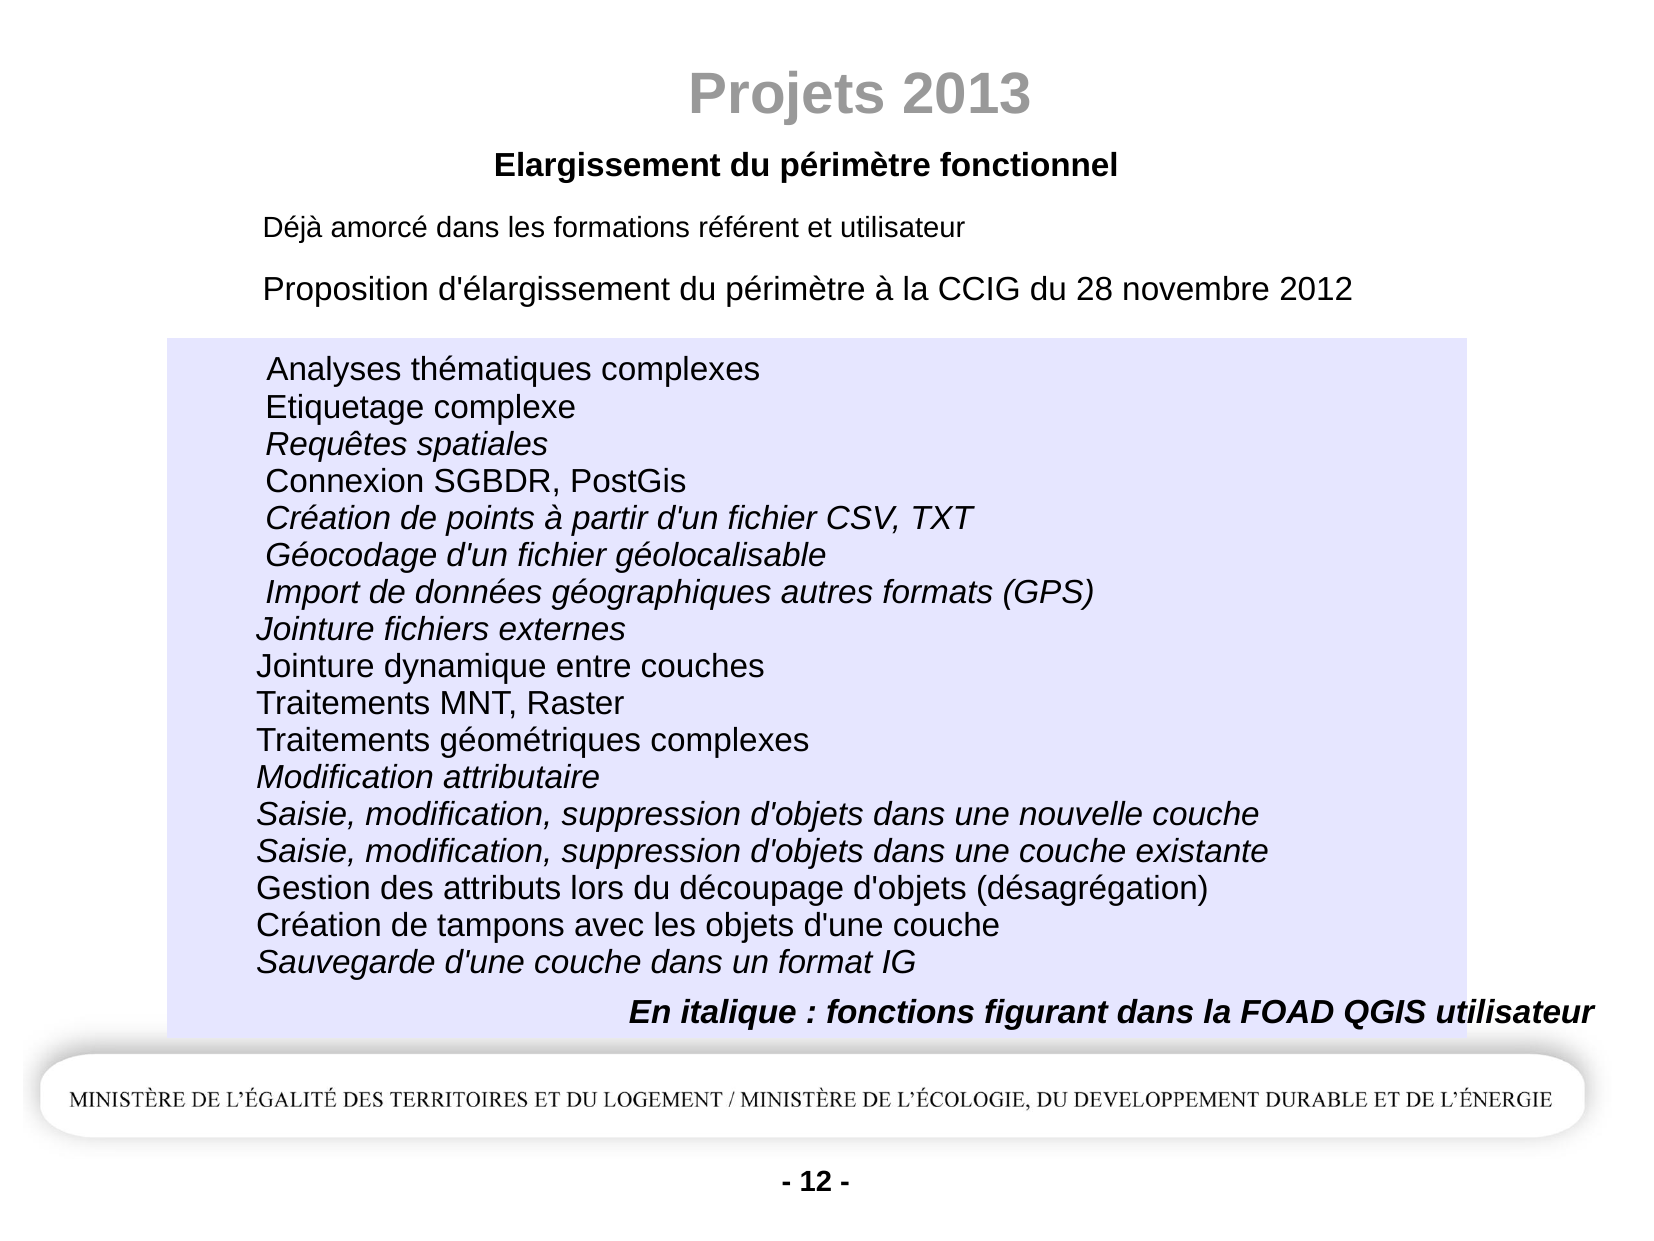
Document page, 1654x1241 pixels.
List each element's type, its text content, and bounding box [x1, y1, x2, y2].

text_box En italique : fonctions figurant dans la FOAD QGIS utilisateur [614, 982, 1622, 1041]
picture [23, 1014, 1612, 1159]
text_box Projets 2013 [185, 58, 1515, 127]
text_box Elargissement du périmètre fonctionnel Déjà amorcé dans les formations référent et utilisateur Proposition d'élargissement du périmètre à la CCIG du 28 novembre 2012 [177, 141, 1498, 331]
table_header Analyses thématiques complexes Etiquetage complexe Requêtes spatiales Connexion SGBDR, PostGis Création de points à partir d'un fichier CSV, TXT Géocodage d'un fichier géolocalisable Import de données géographiques autres formats (GPS) Jointure fichiers externes Jointure dynamique entre couches Traitements MNT, Raster Traitements géométriques complexes Modification attributaire Saisie, modification, suppression d'objets dans une nouvelle couche Saisie, modification, suppression d'objets dans une couche existante Gestion des attributs lors du découpage d'objets (désagrégation) Création de tampons avec les objets d'une couche Sauvegarde d'une couche dans un format IG [167, 338, 1467, 1038]
